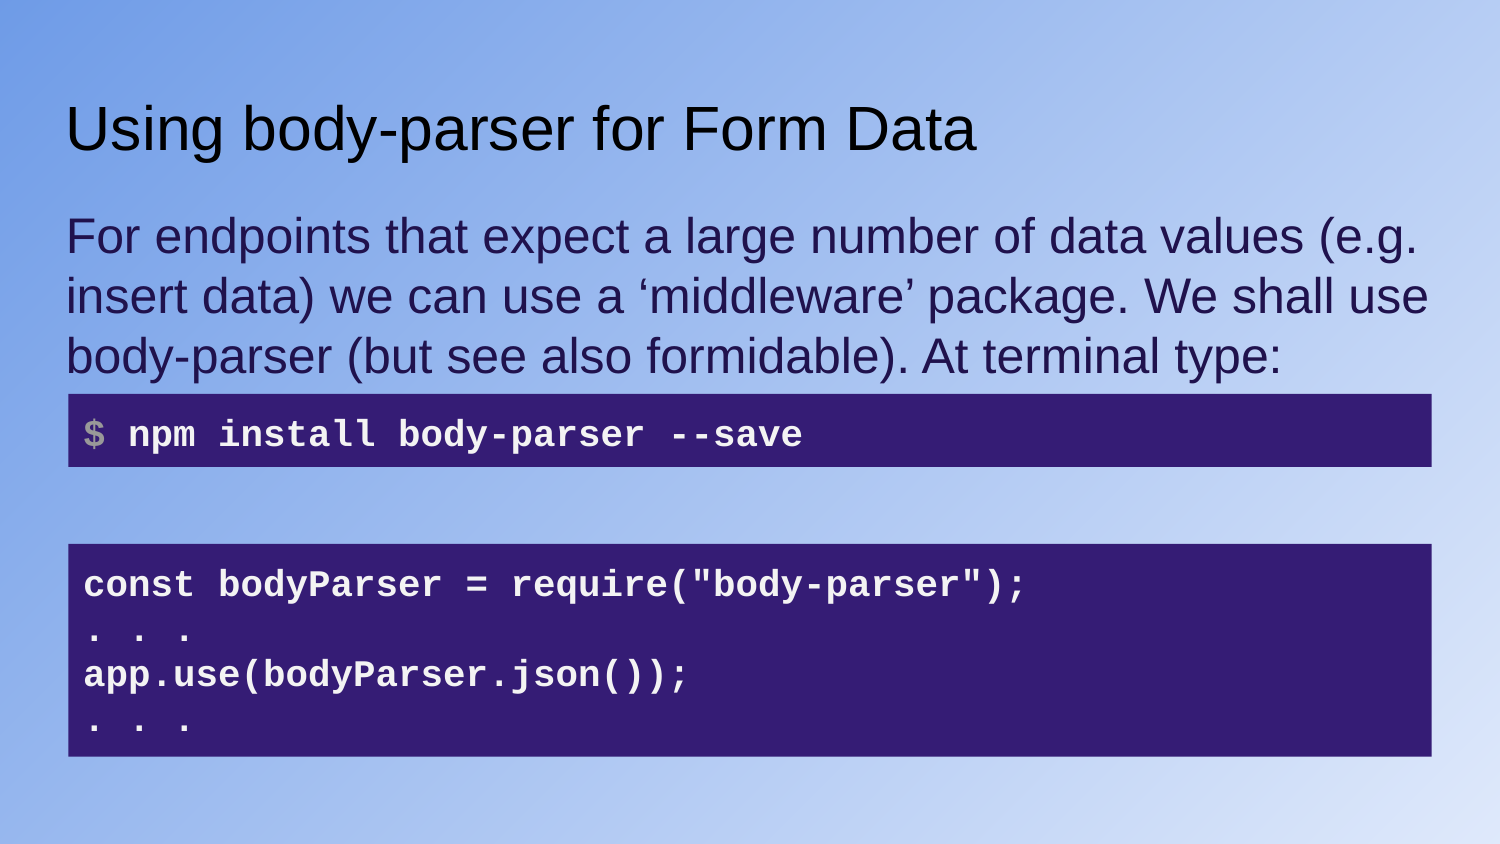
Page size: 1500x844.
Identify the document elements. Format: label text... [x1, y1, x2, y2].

text_box const bodyParser = require("body-parser"); . . . app.use(bodyParser.json()); . . . [68, 543, 1432, 757]
text_box For endpoints that expect a large number of data values (e.g. insert data) we can use a ‘middleware’ package. We shall use body-parser (but see also formidable). At terminal type: In your server.js file you need to add: [51, 189, 1449, 750]
text_box Using body-parser for Form Data [51, 72, 1449, 167]
text_box $ npm install body-parser --save [68, 393, 1432, 467]
